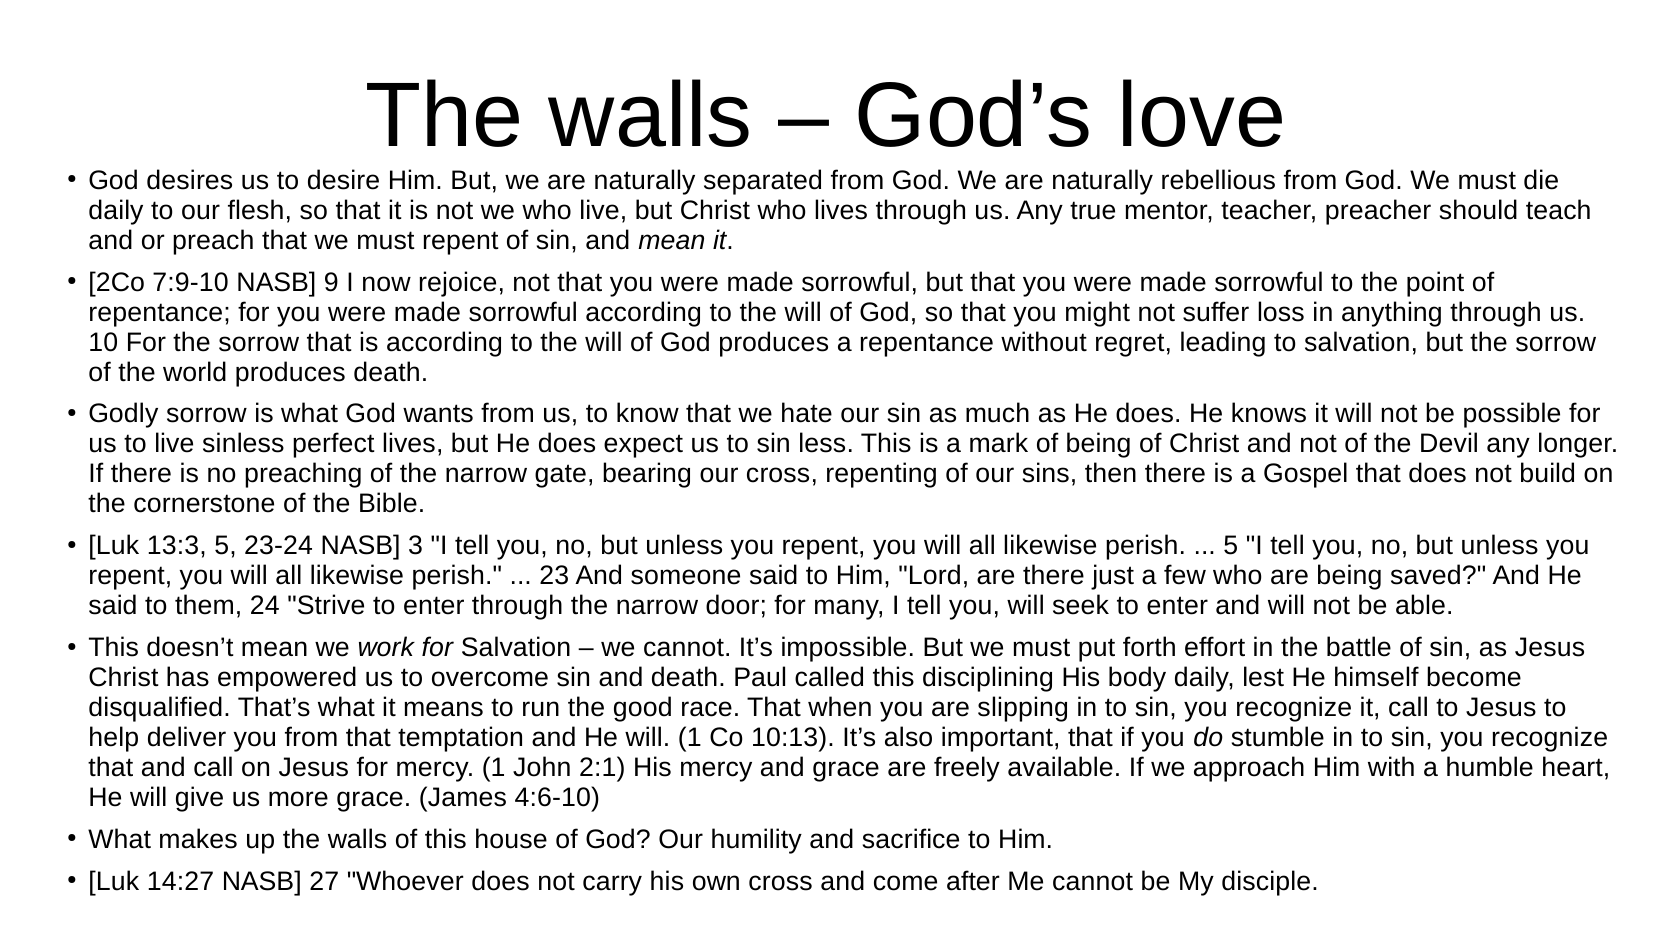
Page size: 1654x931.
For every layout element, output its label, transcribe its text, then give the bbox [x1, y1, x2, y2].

list God desires us to desire Him. But, we are naturally separated from God. We are naturally rebellious from God. We must die daily to our flesh, so that it is not we who live, but Christ who lives through us. Any true mentor, teacher, preacher should teach and or preach that we must repent of sin, and mean it. [2Co 7:9-10 NASB] 9 I now rejoice, not that you were made sorrowful, but that you were made sorrowful to the point of repentance; for you were made sorrowful according to the will of God, so that you might not suffer loss in anything through us. 10 For the sorrow that is according to the will of God produces a repentance without regret, leading to salvation, but the sorrow of the world produces death. Godly sorrow is what God wants from us, to know that we hate our sin as much as He does. He knows it will not be possible for us to live sinless perfect lives, but He does expect us to sin less. This is a mark of being of Christ and not of the Devil any longer. If there is no preaching of the narrow gate, bearing our cross, repenting of our sins, then there is a Gospel that does not build on the cornerstone of the Bible. [Luk 13:3, 5, 23-24 NASB] 3 "I tell you, no, but unless you repent, you will all likewise perish. ... 5 "I tell you, no, but unless you repent, you will all likewise perish." ... 23 And someone said to Him, "Lord, are there just a few who are being saved?" And He said to them, 24 "Strive to enter through the narrow door; for many, I tell you, will seek to enter and will not be able. This doesn’t mean we work for Salvation – we cannot. It’s impossible. But we must put forth effort in the battle of sin, as Jesus Christ has empowered us to overcome sin and death. Paul called this disciplining His body daily, lest He himself become disqualified. That’s what it means to run the good race. That when you are slipping in to sin, you recognize it, call to Jesus to help deliver you from that temptation and He will. (1 Co 10:13). It’s also important, that if you do stumble in to sin, you recognize that and call on Jesus for mercy. (1 John 2:1) His mercy and grace are freely available. If we approach Him with a humble heart, He will give us more grace. (James 4:6-10) What makes up the walls of this house of God? Our humility and sacrifice to Him. [Luk 14:27 NASB] 27 "Whoever does not carry his own cross and come after Me cannot be My disciple. [60, 165, 1621, 901]
title The walls – God’s love [82, 37, 1571, 165]
